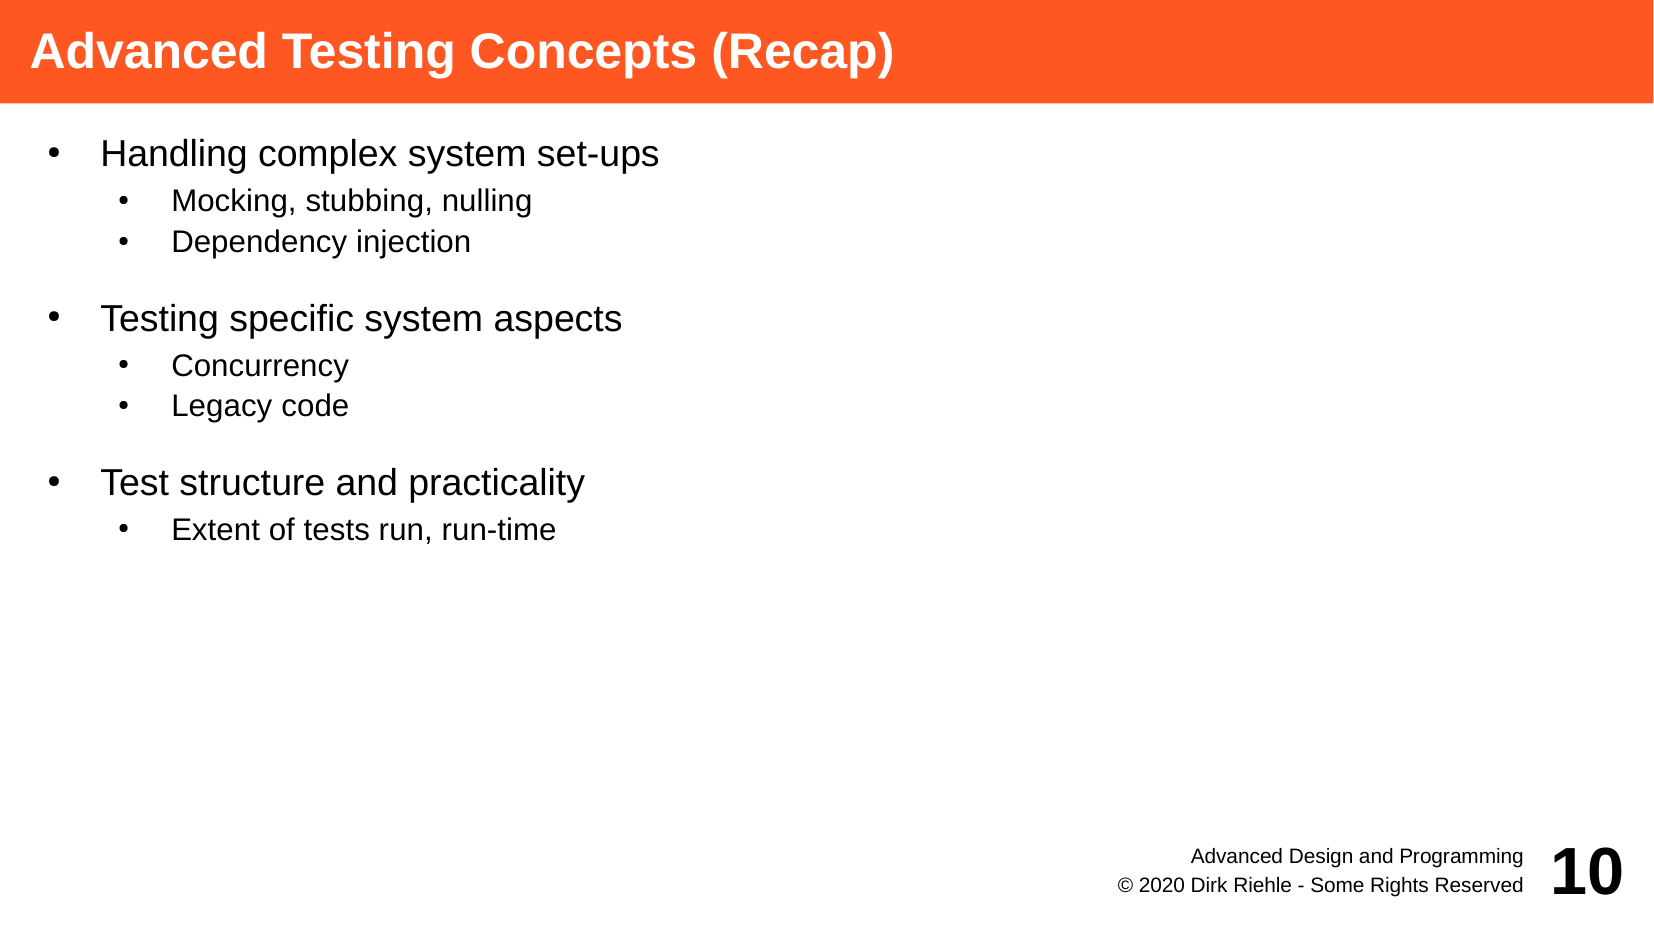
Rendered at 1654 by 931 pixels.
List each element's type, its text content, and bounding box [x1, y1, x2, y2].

title Advanced Testing Concepts (Recap) [0, 0, 1654, 104]
list Handling complex system set-ups Mocking, stubbing, nulling Dependency injection Testing specific system aspects Concurrency Legacy code Test structure and practicality Extent of tests run, run-time [29, 132, 1625, 813]
